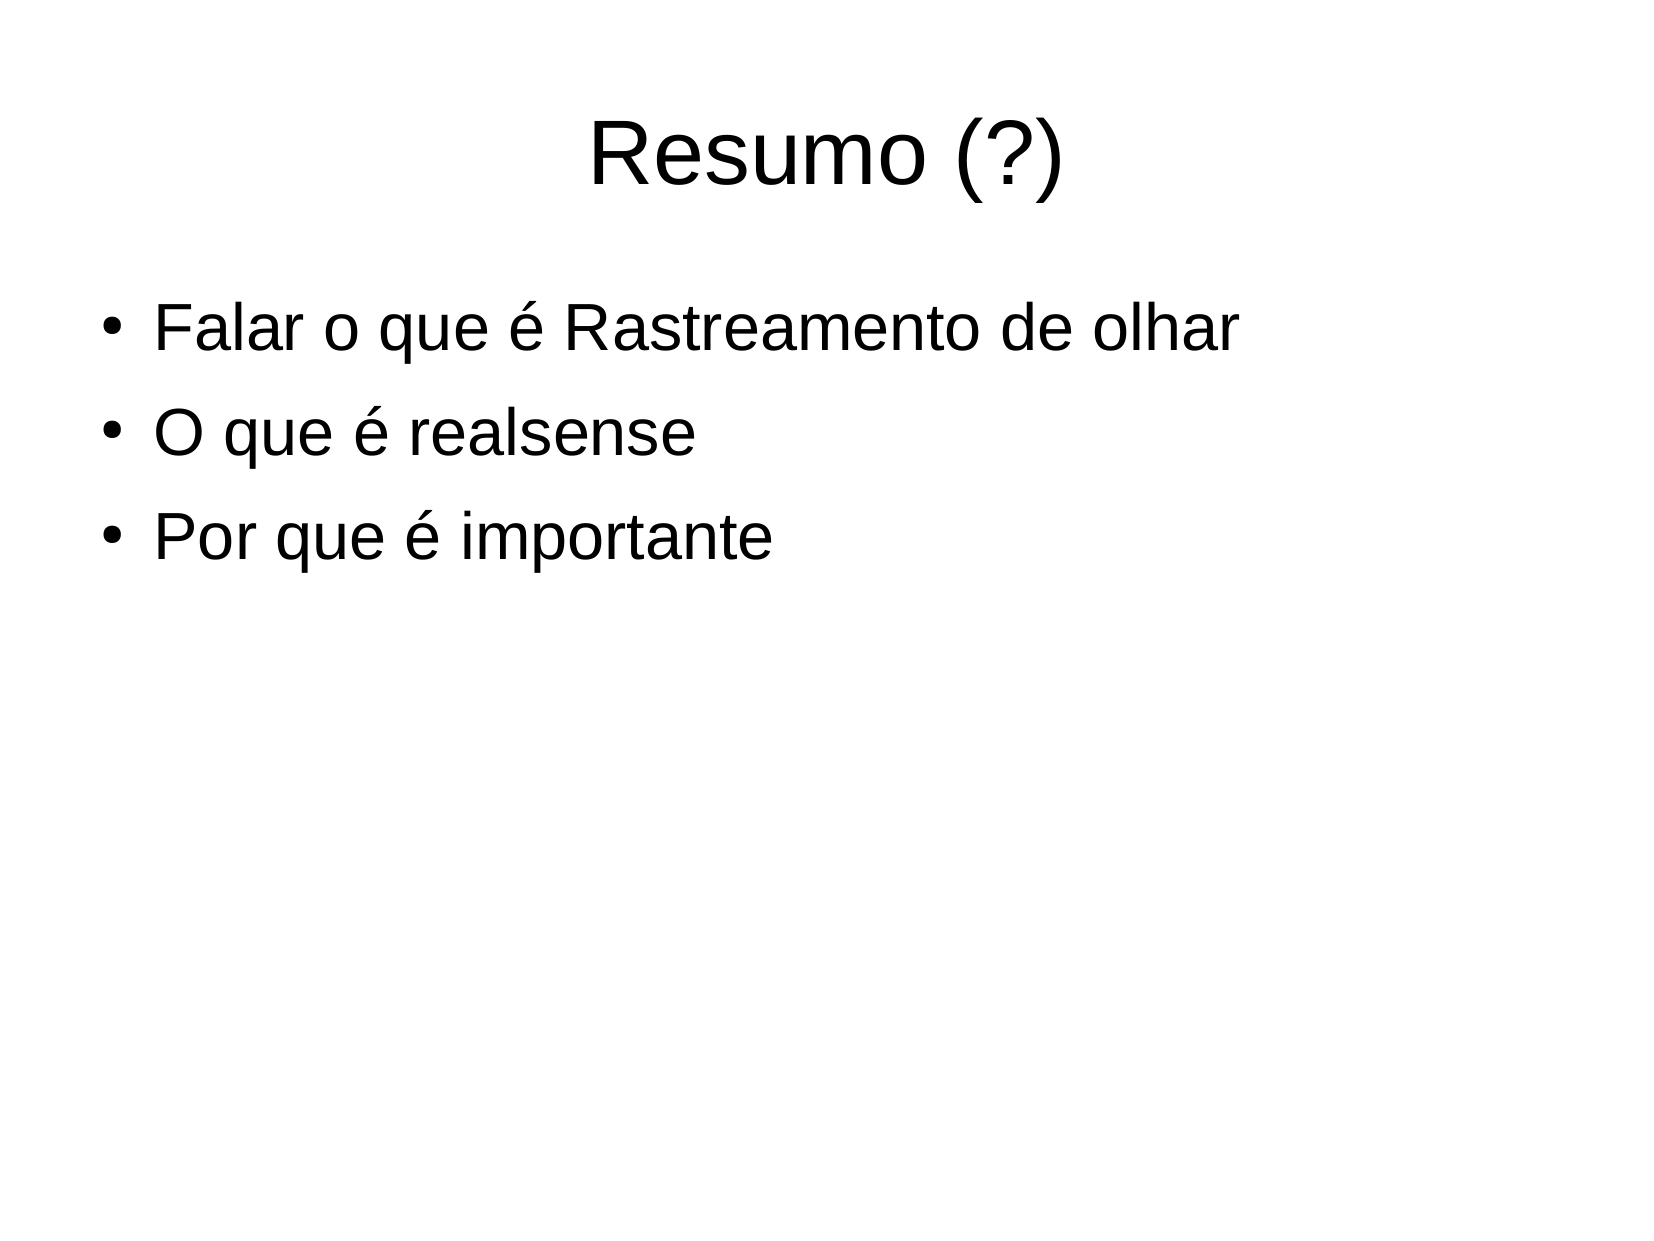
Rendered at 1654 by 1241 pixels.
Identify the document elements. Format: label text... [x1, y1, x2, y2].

list Falar o que é Rastreamento de olhar O que é realsense Por que é importante [82, 290, 1571, 1109]
title Resumo (?) [82, 49, 1571, 257]
